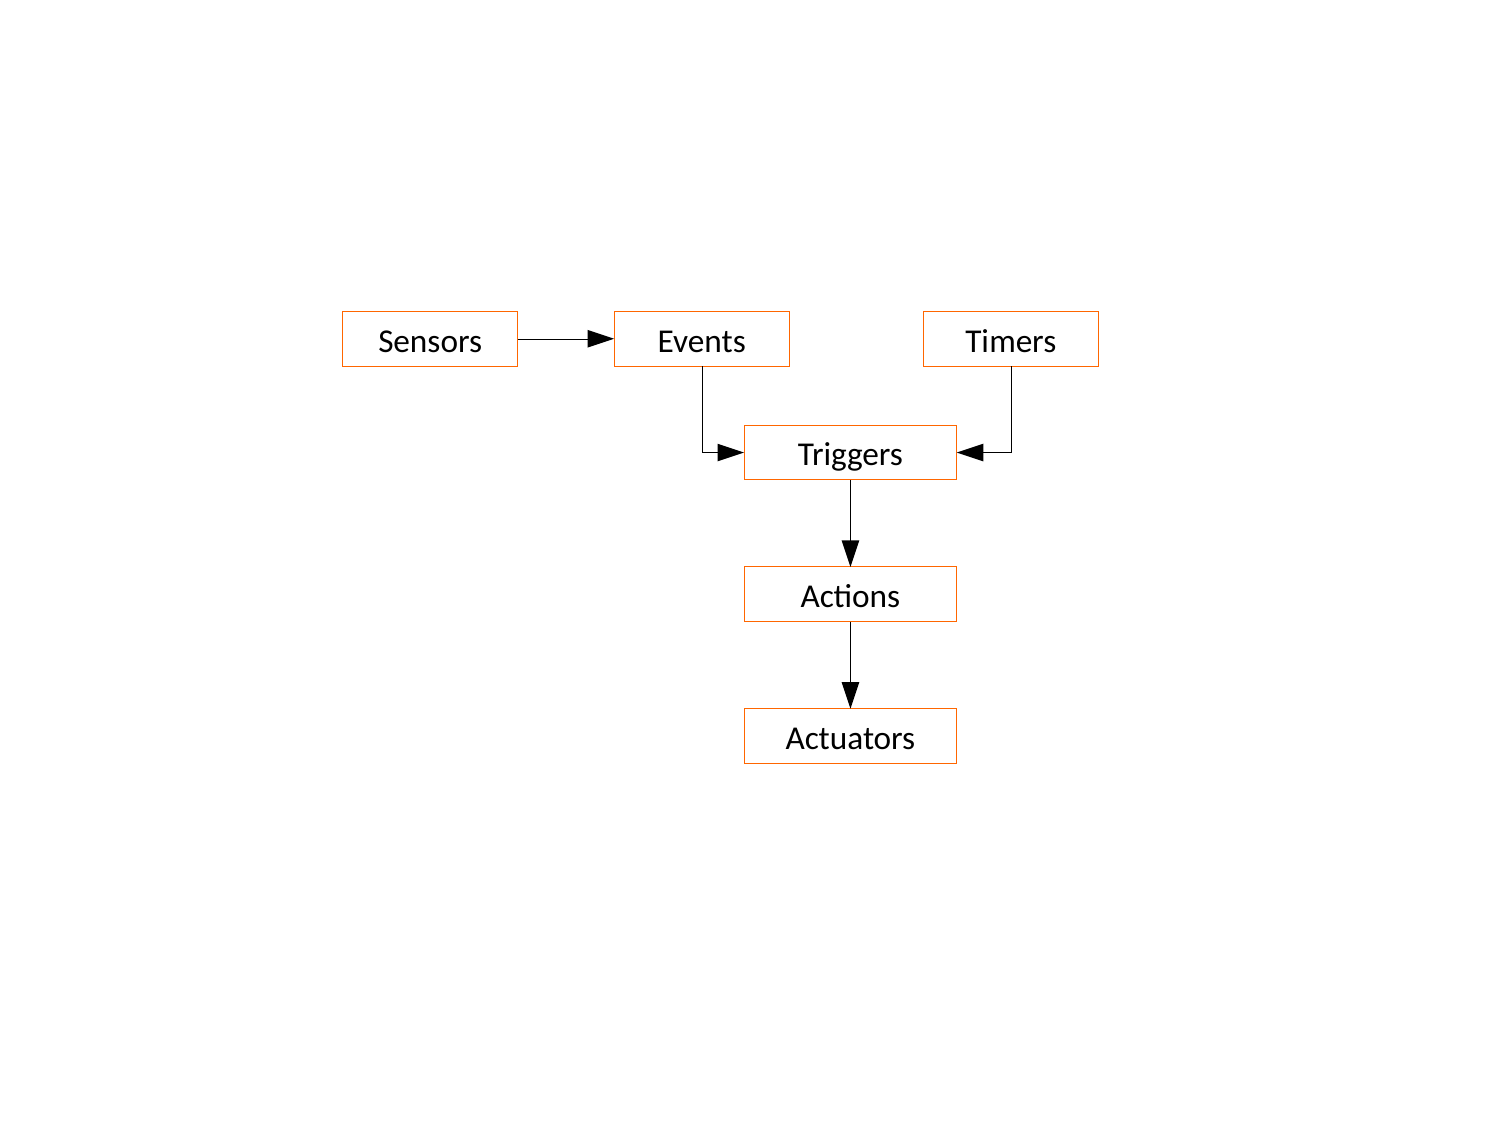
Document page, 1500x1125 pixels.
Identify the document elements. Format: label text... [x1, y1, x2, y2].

text_box Events [614, 311, 790, 367]
text_box Triggers [744, 425, 957, 480]
text_box Actuators [744, 708, 957, 764]
text_box Timers [923, 311, 1099, 367]
text_box Actions [744, 566, 957, 622]
text_box Sensors [342, 311, 518, 367]
